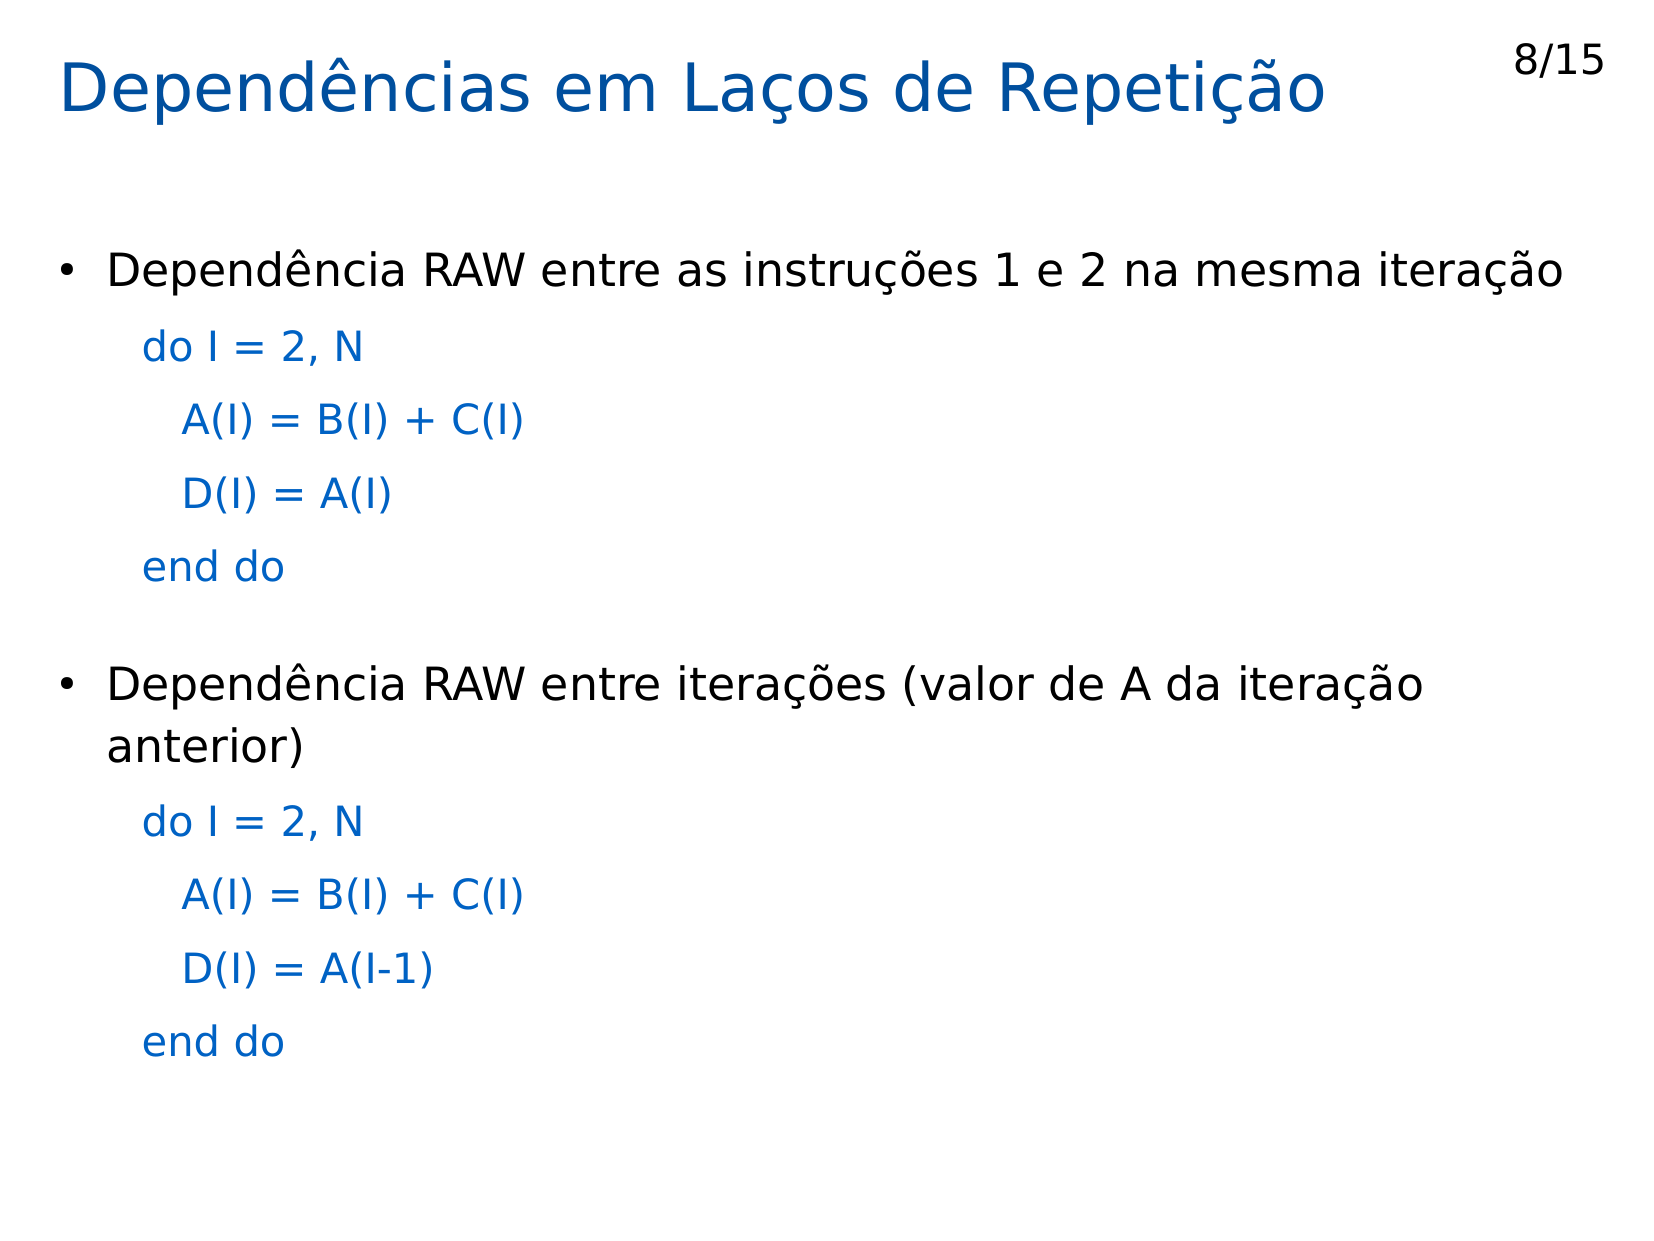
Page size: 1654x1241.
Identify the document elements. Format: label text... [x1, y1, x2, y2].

title Dependências em Laços de Repetição [59, 29, 1506, 148]
list Dependência RAW entre as instruções 1 e 2 na mesma iteração do I = 2, N A(I) = B(I) + C(I) D(I) = A(I) end do Dependência RAW entre iterações (valor de A da iteração anterior) do I = 2, N A(I) = B(I) + C(I) D(I) = A(I-1) end do [59, 236, 1595, 1211]
